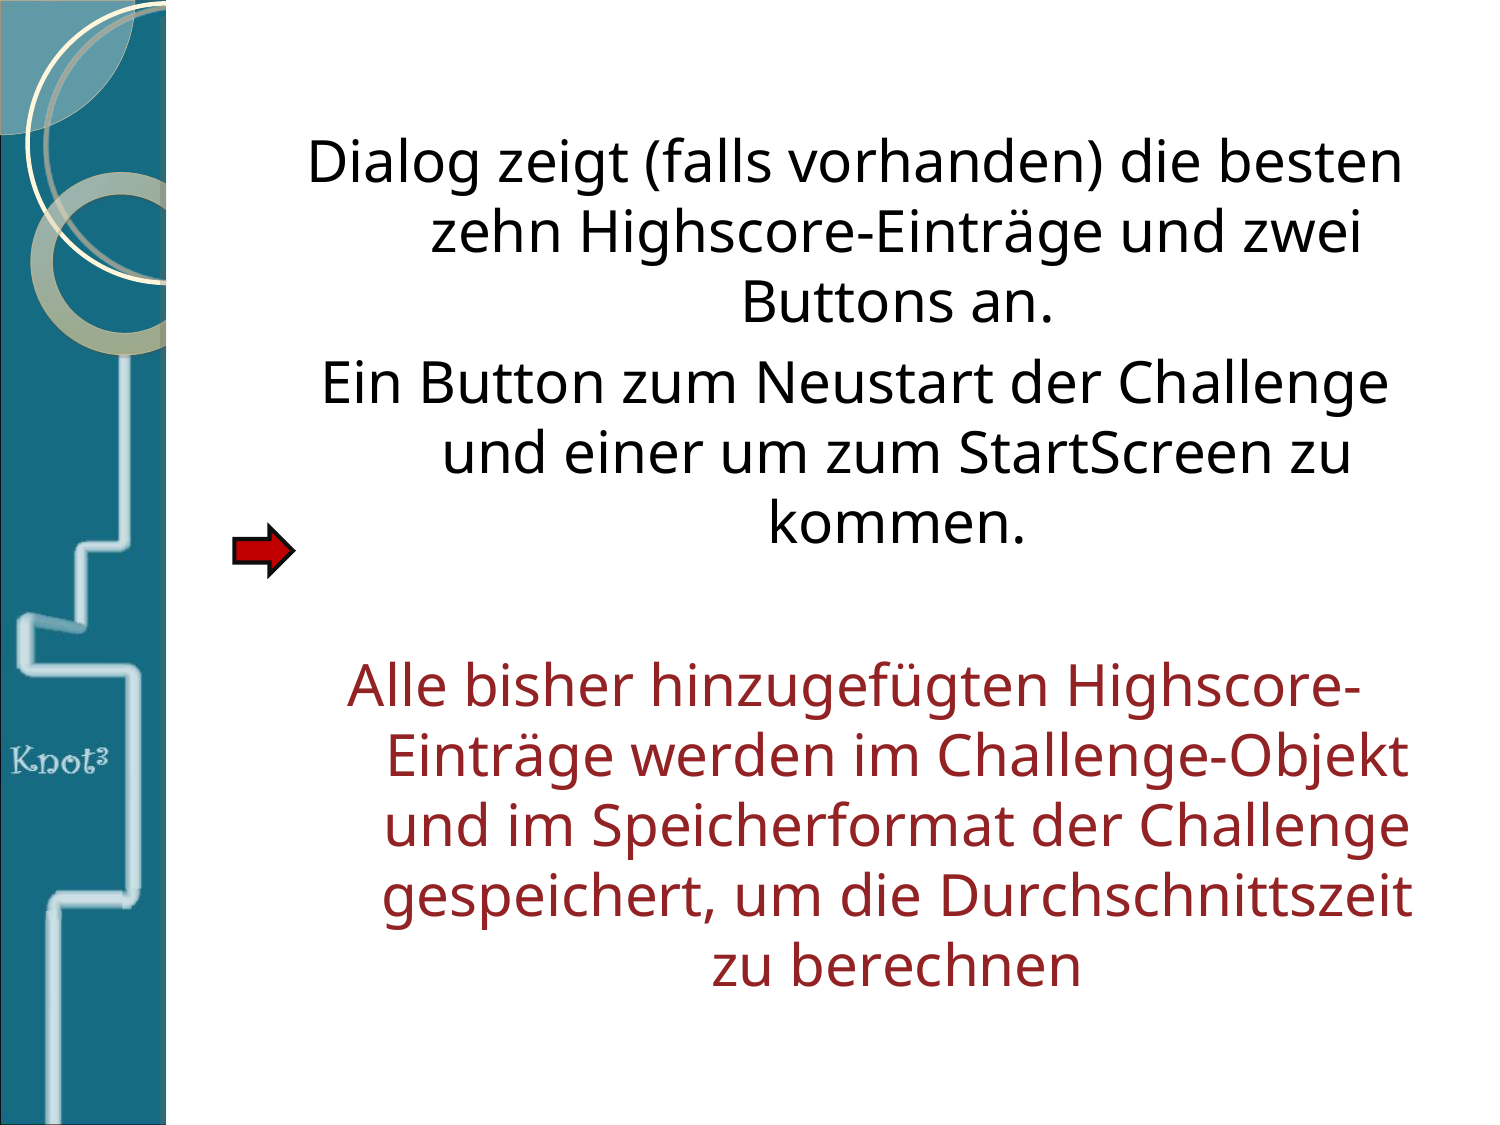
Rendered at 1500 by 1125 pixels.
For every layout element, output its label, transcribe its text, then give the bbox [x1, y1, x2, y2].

text_box [234, 527, 294, 575]
picture [136, 0, 166, 4]
picture [0, 11, 166, 1125]
list Dialog zeigt (falls vorhanden) die besten zehn Highscore-Einträge und zwei Buttons an. Ein Button zum Neustart der Challenge und einer um zum StartScreen zu kommen. Alle bisher hinzugefügten Highscore-Einträge werden im Challenge-Objekt und im Speicherformat der Challenge gespeichert, um die Durchschnittszeit zu berechnen [199, 35, 1454, 1125]
